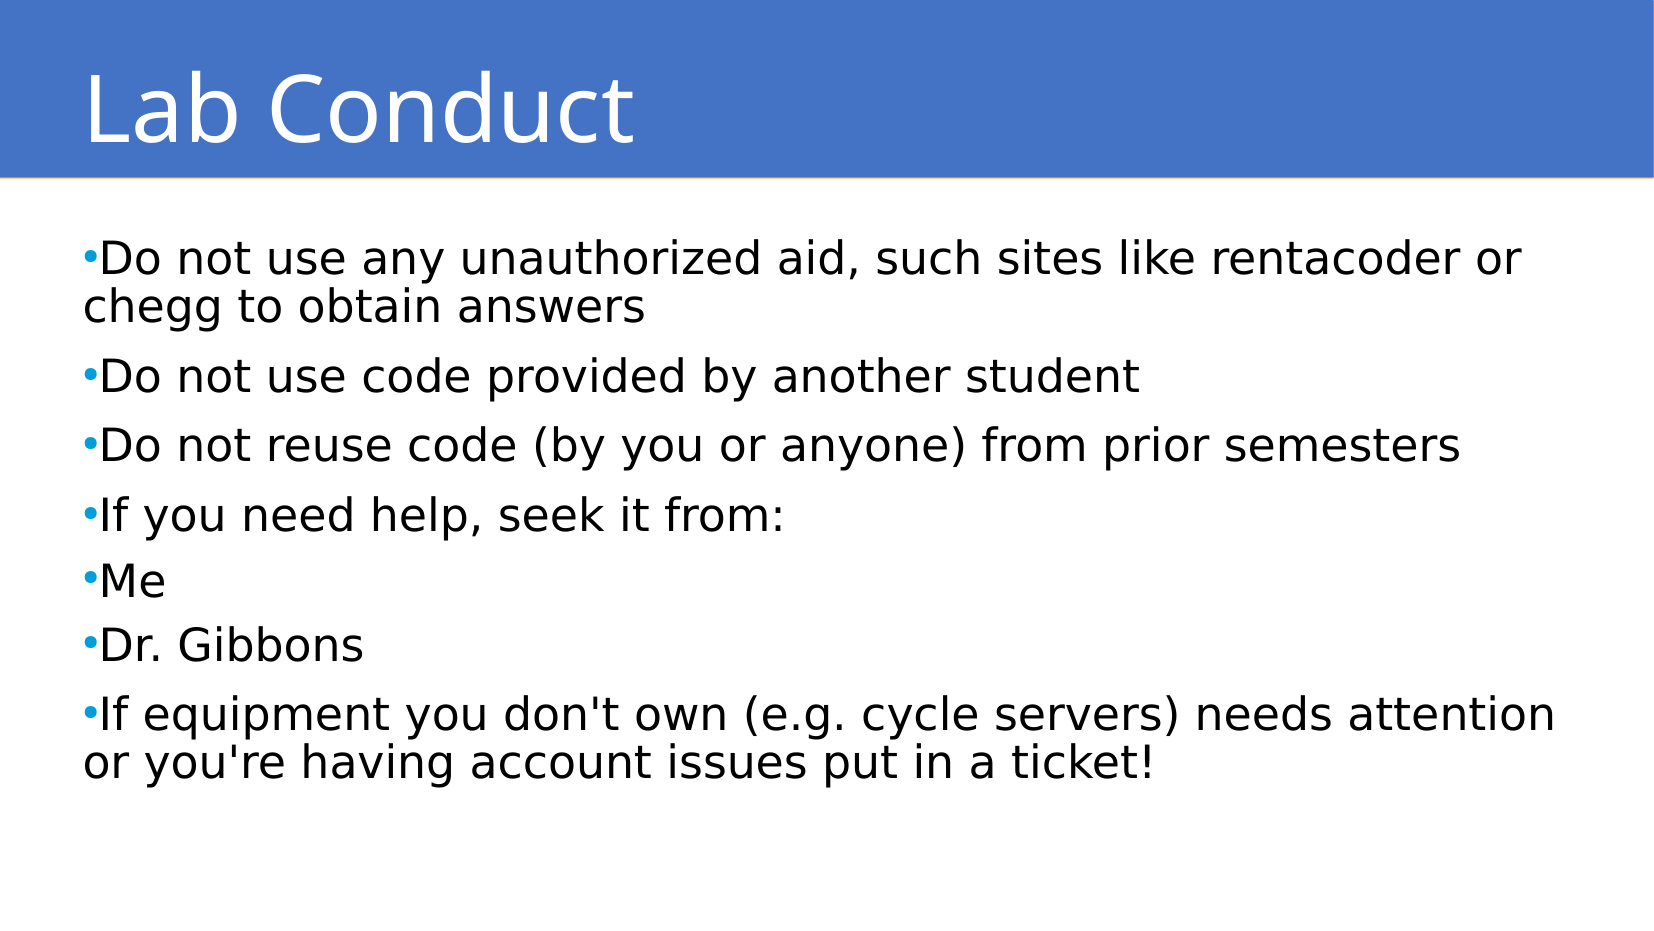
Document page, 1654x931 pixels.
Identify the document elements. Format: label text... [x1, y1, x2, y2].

list Do not use any unauthorized aid, such sites like rentacoder or chegg to obtain answers Do not use code provided by another student Do not reuse code (by you or anyone) from prior semesters If you need help, seek it from: Me Dr. Gibbons If equipment you don't own (e.g. cycle servers) needs attention or you're having account issues put in a ticket! [82, 236, 1563, 811]
title Lab Conduct [82, 14, 1571, 171]
